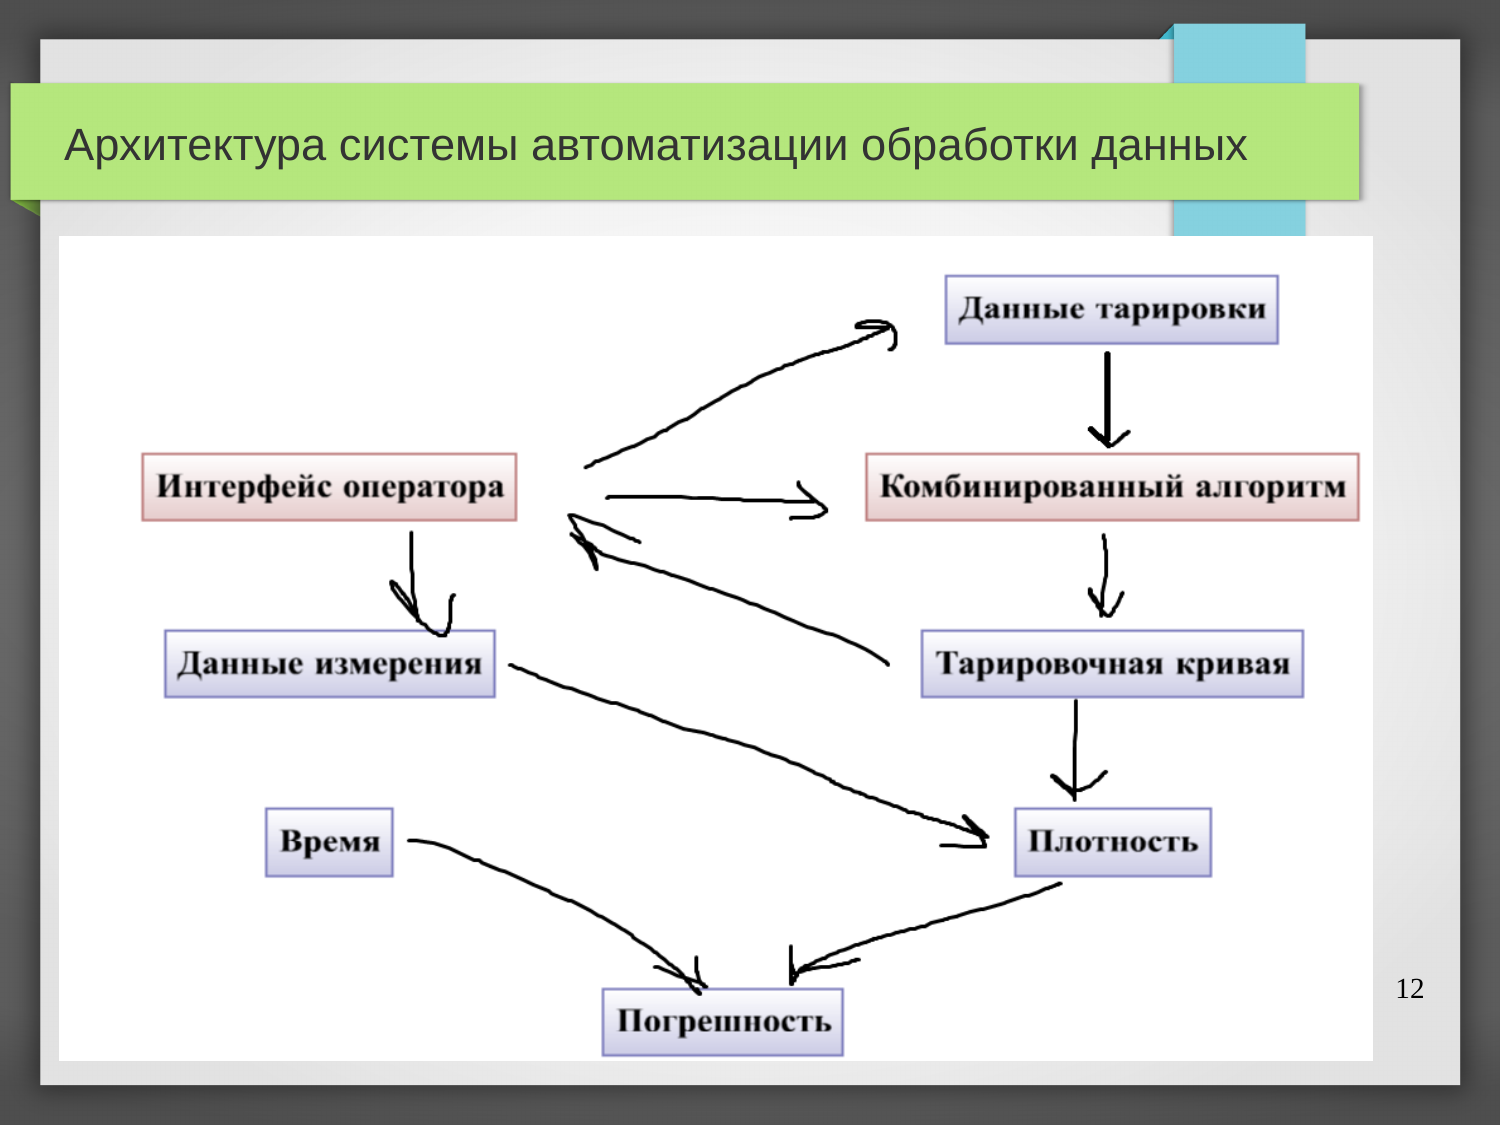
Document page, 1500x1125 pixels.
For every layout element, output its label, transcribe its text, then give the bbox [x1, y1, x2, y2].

picture [0, 0, 1500, 1125]
title Архитектура системы автоматизации обработки данных [64, 103, 1288, 186]
